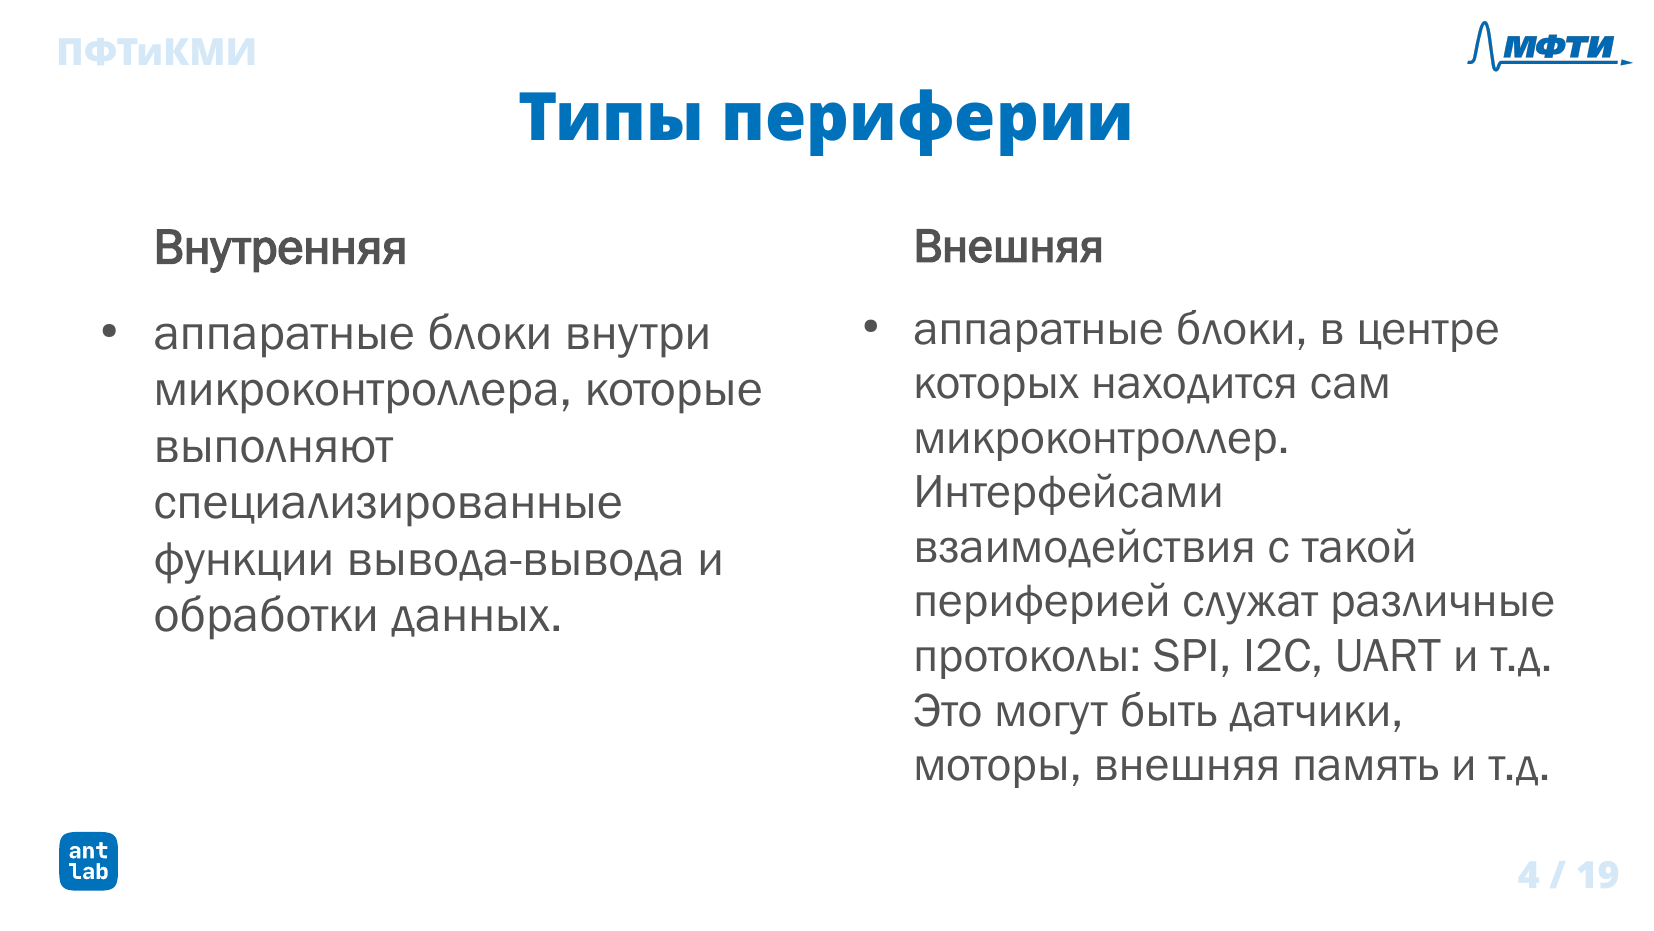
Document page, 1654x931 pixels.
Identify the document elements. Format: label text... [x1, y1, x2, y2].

list Внешняя аппаратные блоки, в центре которых находится сам микроконтроллер. Интерфейсами взаимодействия с такой периферией служат различные протоколы: SPI, I2C, UART и т.д. Это могут быть датчики, моторы, внешняя память и т.д. [845, 217, 1572, 827]
list Внутренняя аппаратные блоки внутри микроконтроллера, которые выполняют специализированные функции вывода-вывода и обработки данных. [82, 217, 809, 758]
title Типы периферии [82, 37, 1571, 193]
picture [1446, 0, 1654, 93]
